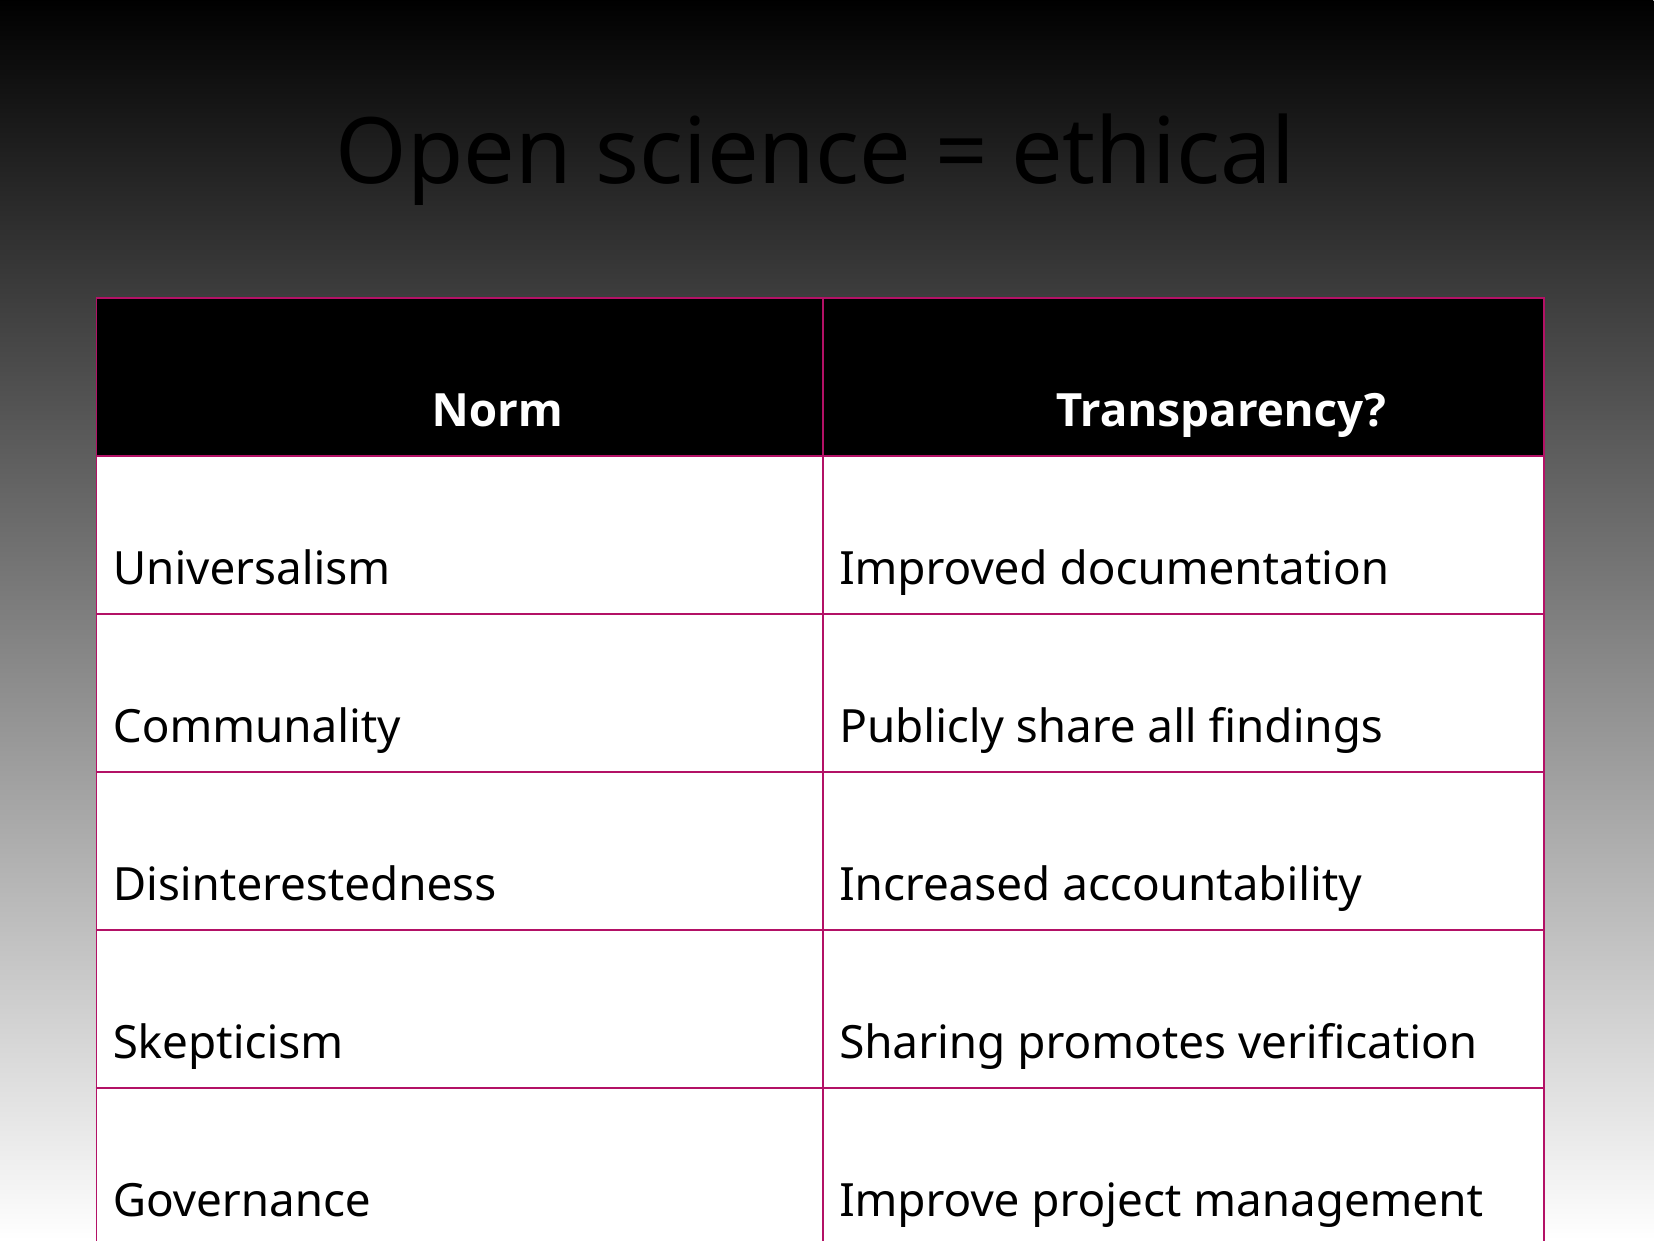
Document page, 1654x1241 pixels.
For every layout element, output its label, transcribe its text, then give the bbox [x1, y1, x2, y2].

table_cell Improve project management [824, 1089, 1543, 1241]
table_cell Governance [97, 1089, 822, 1241]
table_cell Universalism [97, 457, 822, 613]
table_cell Communality [97, 615, 822, 771]
table_header Transparency? [824, 299, 1543, 455]
table_cell Improved documentation [824, 457, 1543, 613]
table_cell Publicly share all findings [824, 615, 1543, 771]
table_cell Skepticism [97, 931, 822, 1087]
table_cell Disinterestedness [97, 773, 822, 929]
title Open science = ethical [71, 45, 1561, 253]
table_cell Increased accountability [824, 773, 1543, 929]
table_cell Sharing promotes verification [824, 931, 1543, 1087]
table_header Norm [97, 299, 822, 455]
